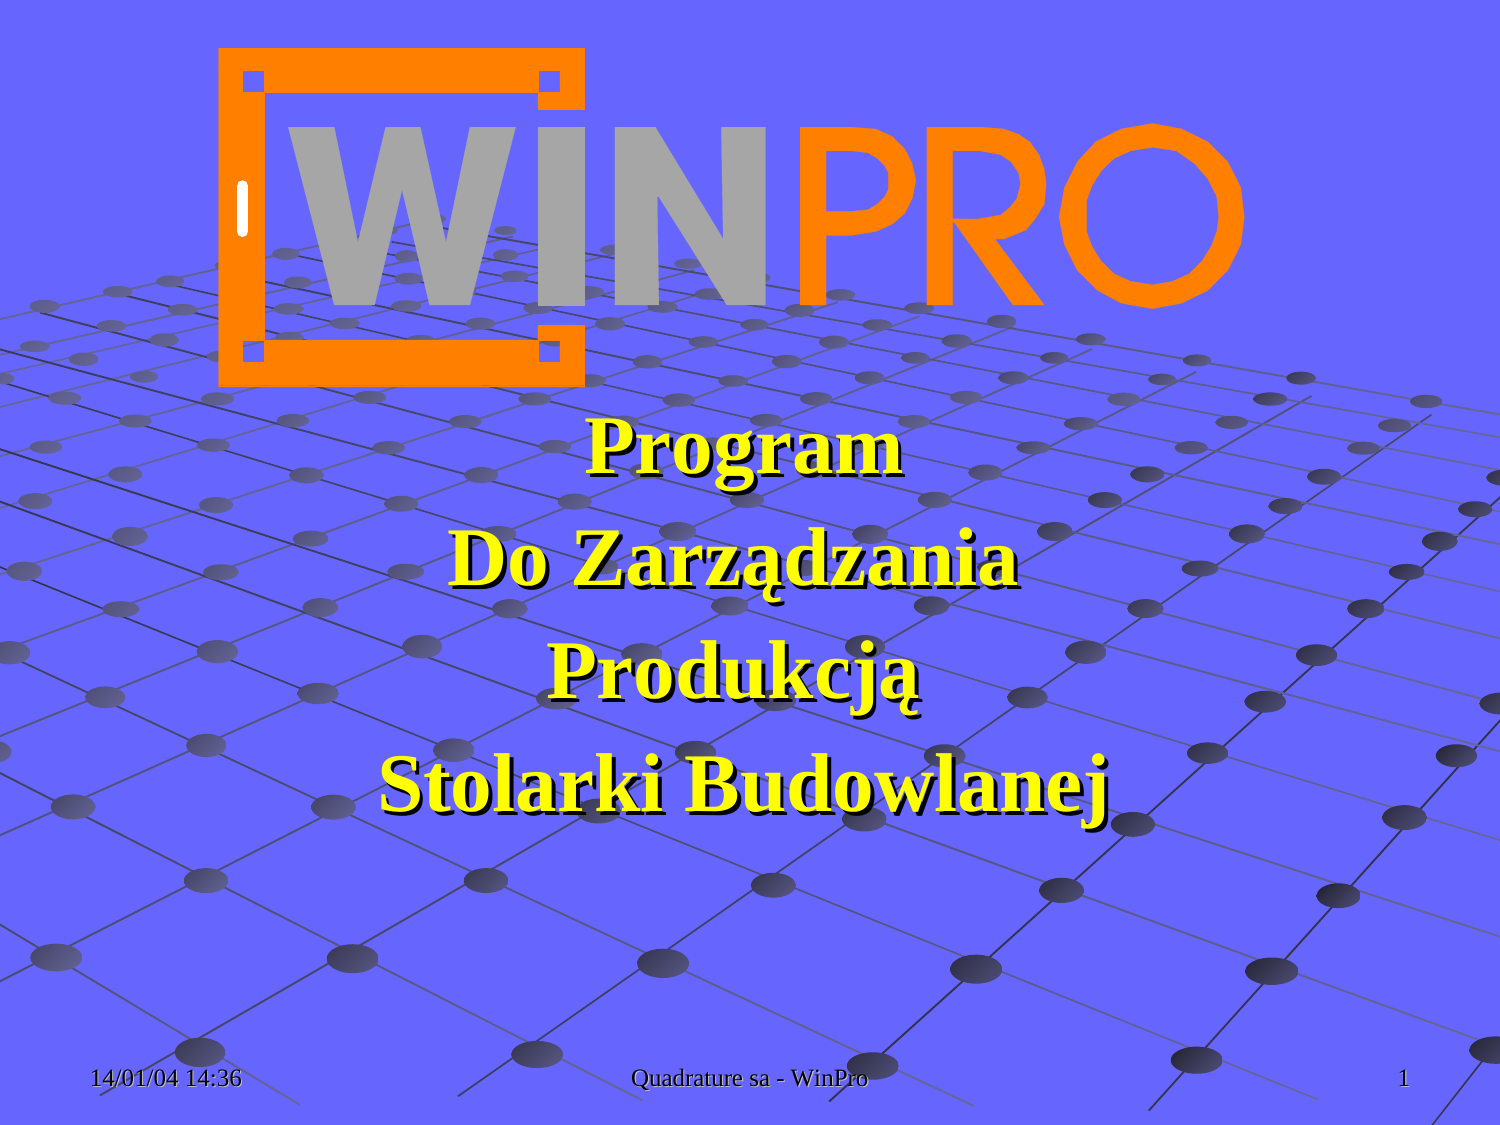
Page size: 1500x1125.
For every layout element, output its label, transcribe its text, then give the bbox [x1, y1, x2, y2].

picture [218, 42, 1247, 388]
text_box Program Do Zarządzania Produkcją Stolarki Budowlanej [29, 397, 1459, 838]
